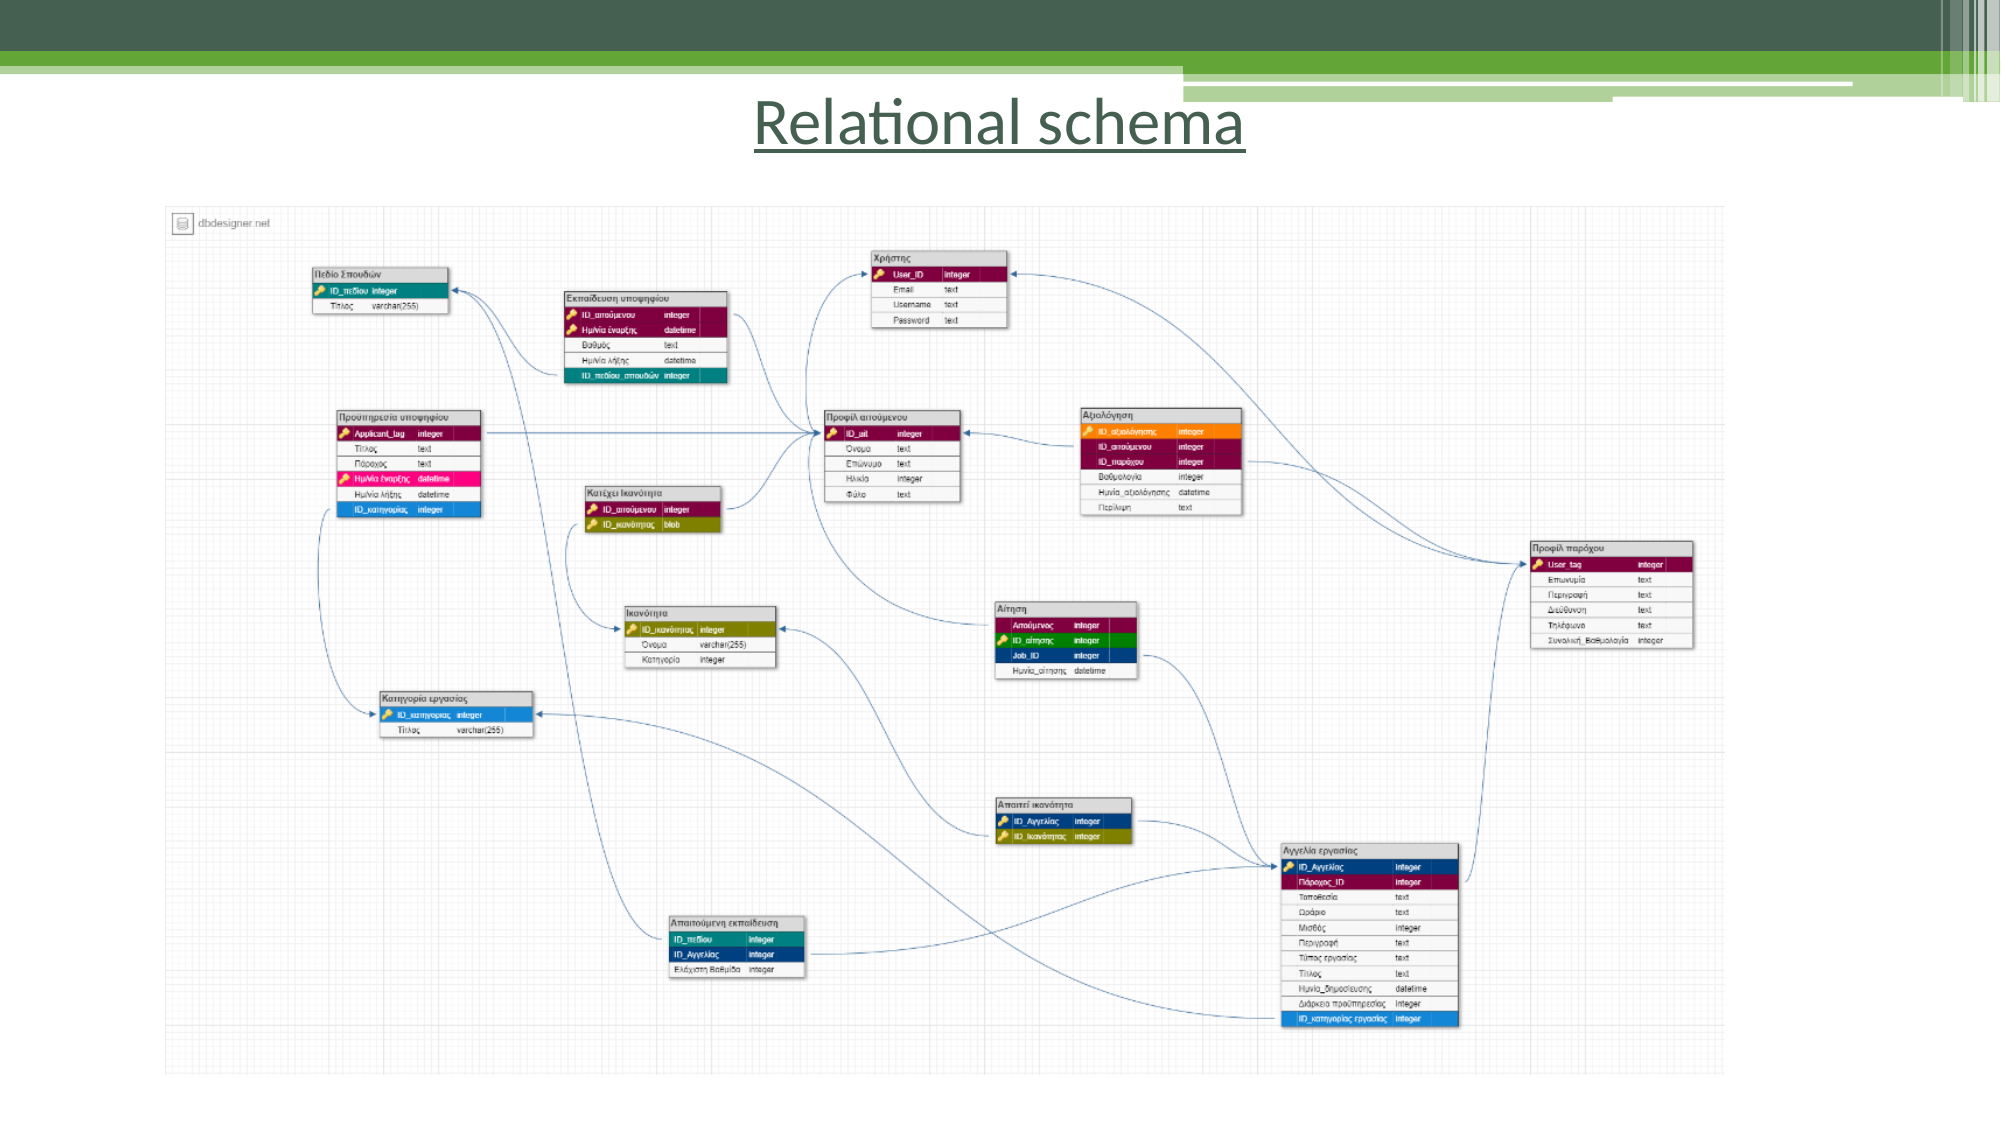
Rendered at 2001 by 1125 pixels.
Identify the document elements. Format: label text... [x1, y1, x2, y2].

picture [165, 206, 1725, 1075]
title Relational schema [99, 68, 1900, 167]
